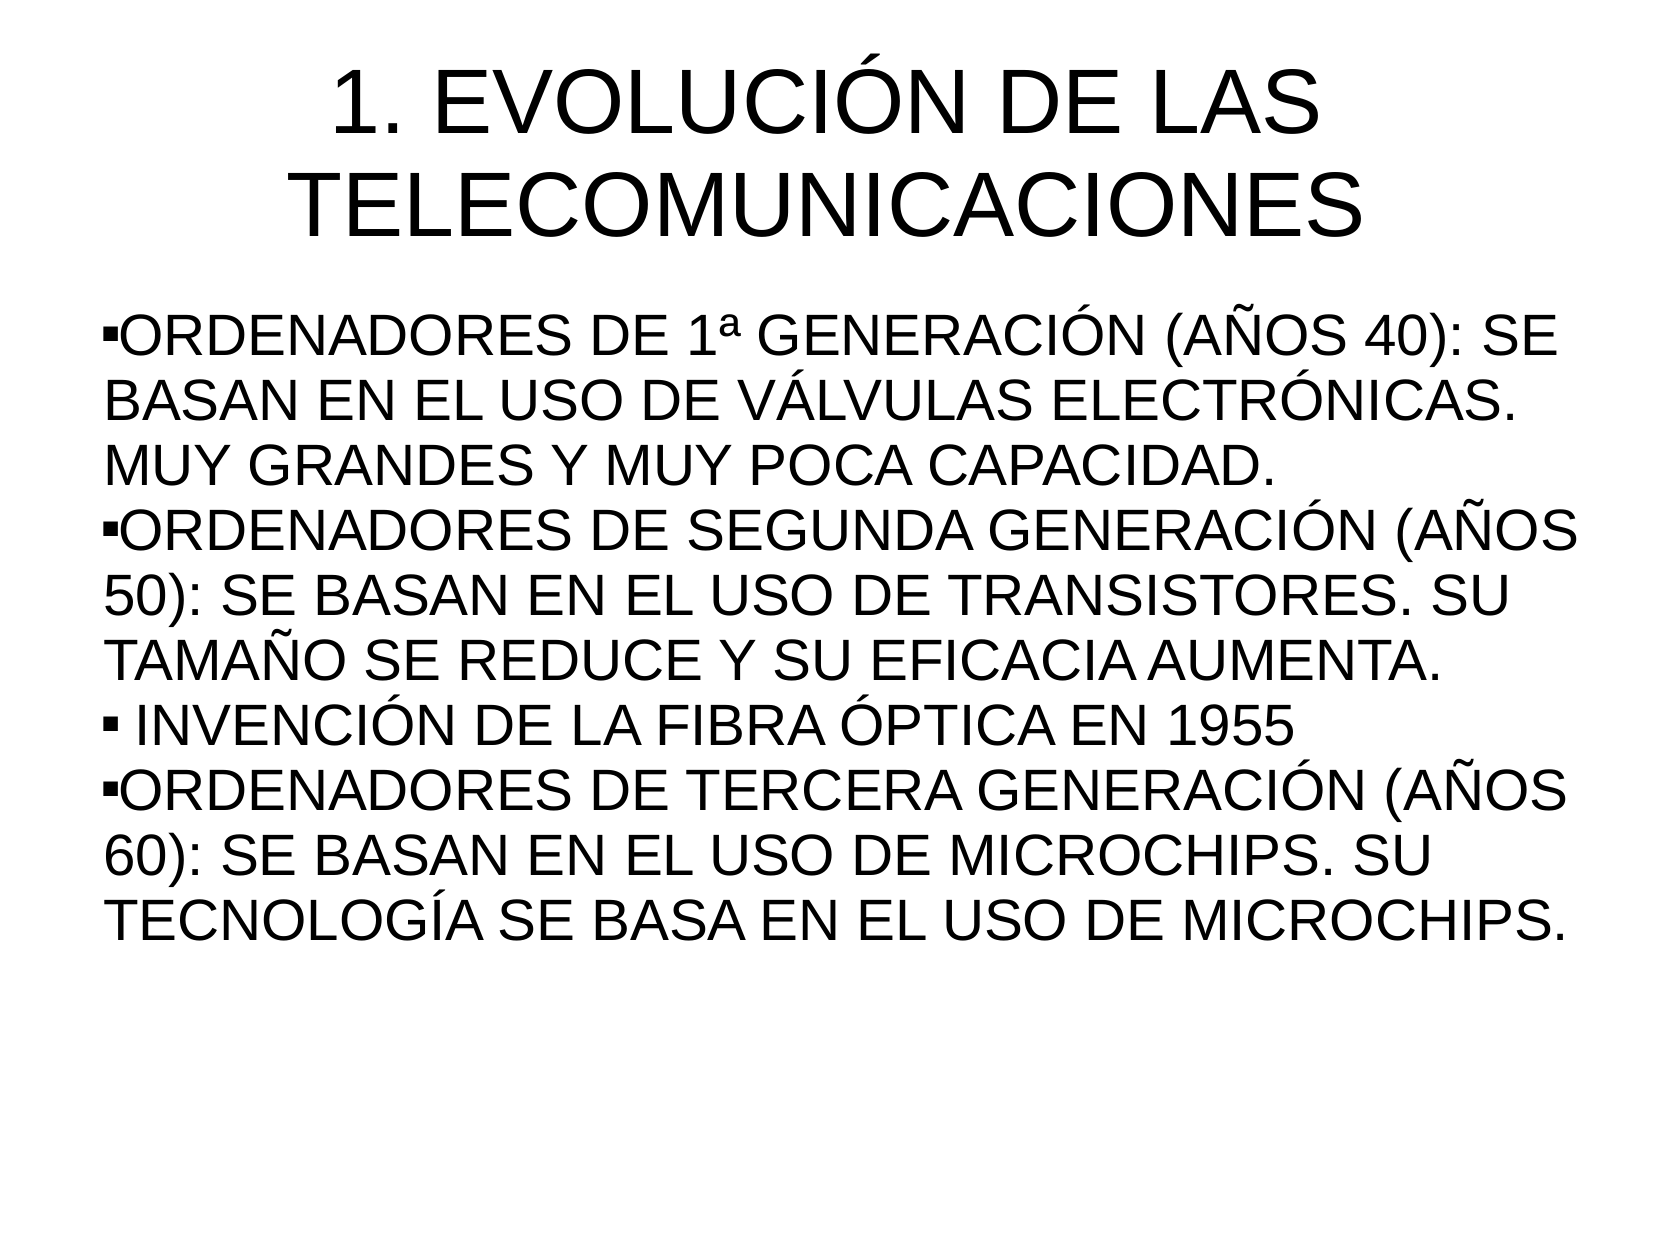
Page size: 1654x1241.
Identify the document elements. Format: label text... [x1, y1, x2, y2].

text_box ORDENADORES DE 1ª GENERACIÓN (AÑOS 40): SE BASAN EN EL USO DE VÁLVULAS ELECTRÓNICAS. MUY GRANDES Y MUY POCA CAPACIDAD. ORDENADORES DE SEGUNDA GENERACIÓN (AÑOS 50): SE BASAN EN EL USO DE TRANSISTORES. SU TAMAÑO SE REDUCE Y SU EFICACIA AUMENTA. INVENCIÓN DE LA FIBRA ÓPTICA EN 1955 ORDENADORES DE TERCERA GENERACIÓN (AÑOS 60): SE BASAN EN EL USO DE MICROCHIPS. SU TECNOLOGÍA SE BASA EN EL USO DE MICROCHIPS. [88, 295, 1595, 961]
title 1. EVOLUCIÓN DE LAS TELECOMUNICACIONES [82, 49, 1571, 257]
